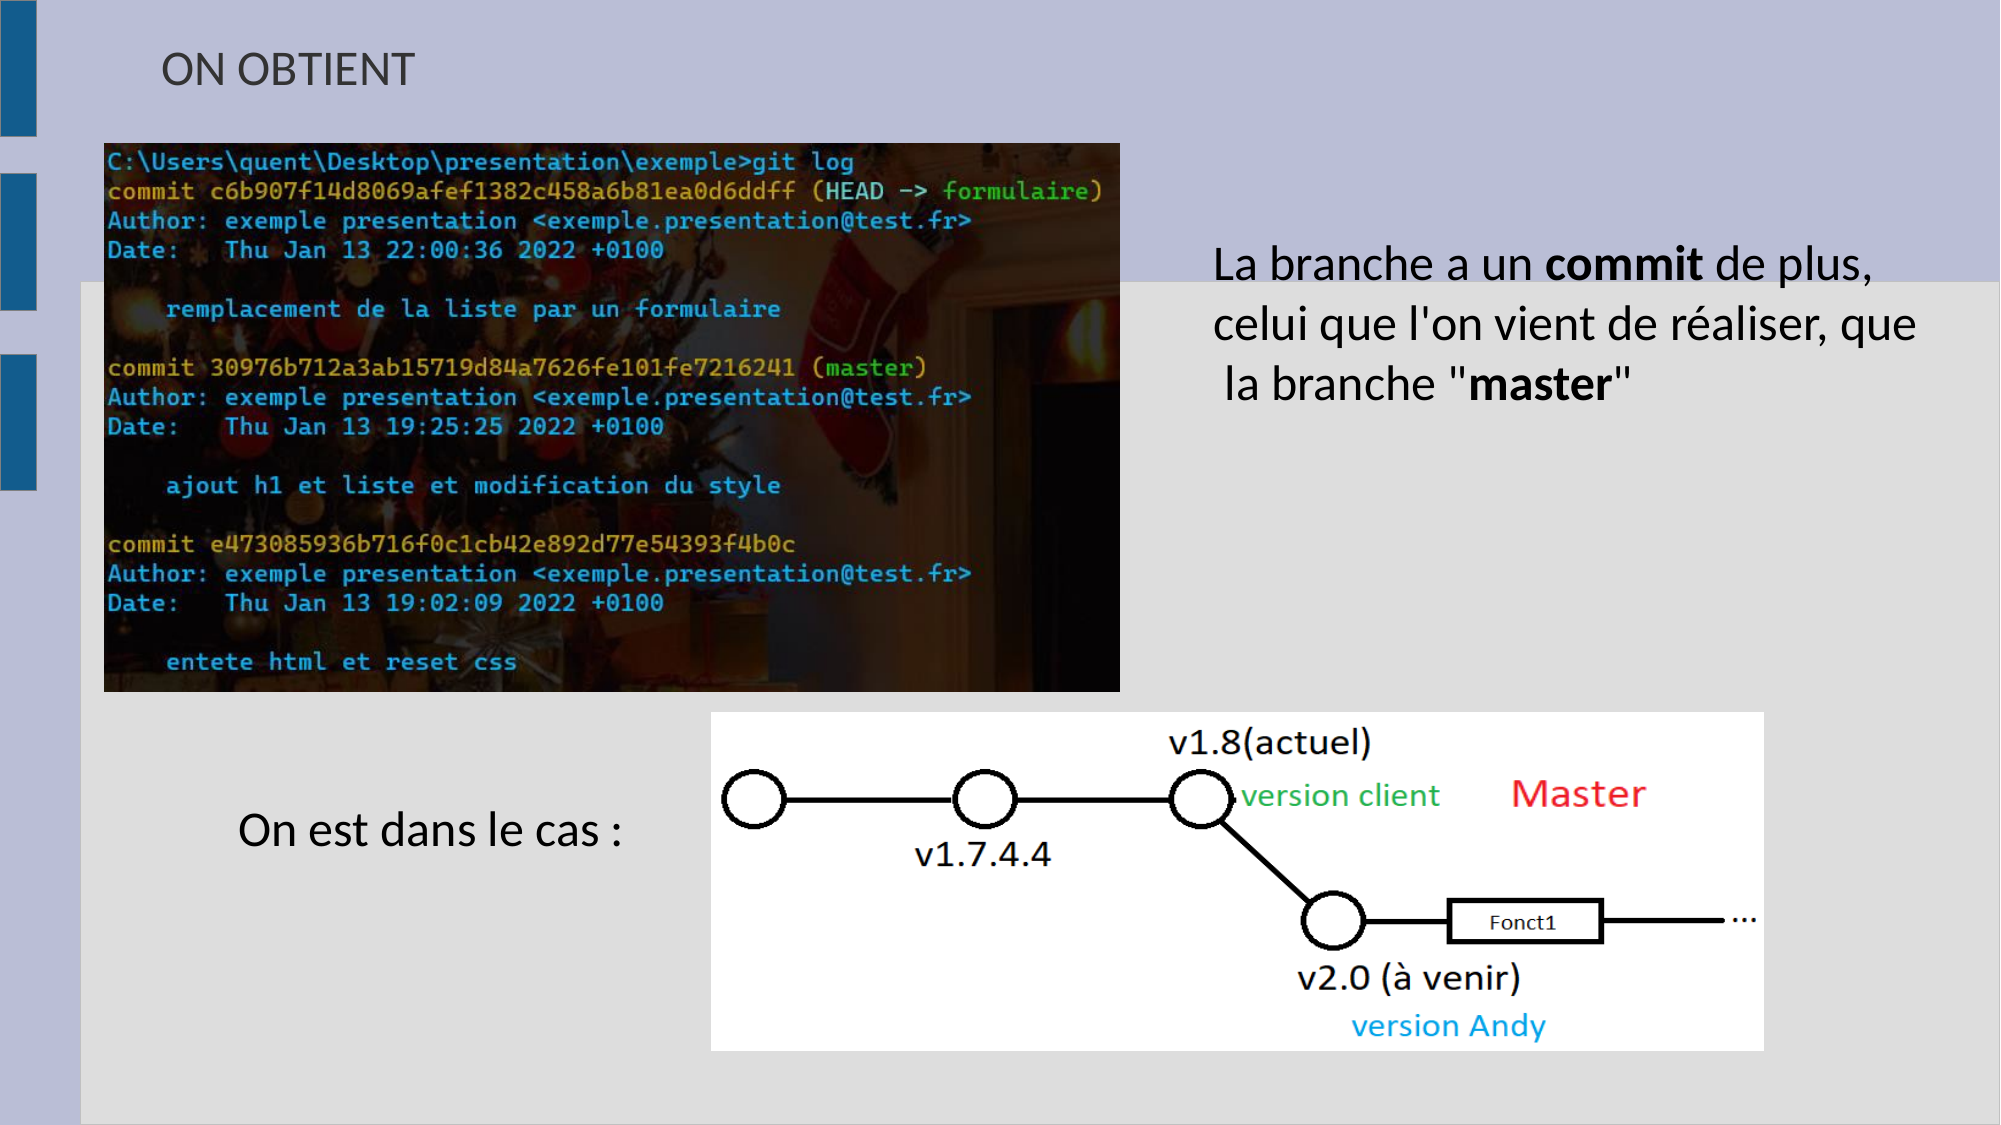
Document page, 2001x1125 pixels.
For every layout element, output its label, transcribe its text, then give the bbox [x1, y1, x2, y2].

text_box On est dans le cas : [236, 794, 627, 857]
picture [711, 712, 1764, 1052]
title ON OBTIENT [117, 33, 458, 143]
text_box La branche a un commit de plus, celui que l'on vient de réaliser, que la branche "master" [1211, 228, 1920, 411]
picture [104, 143, 1120, 692]
